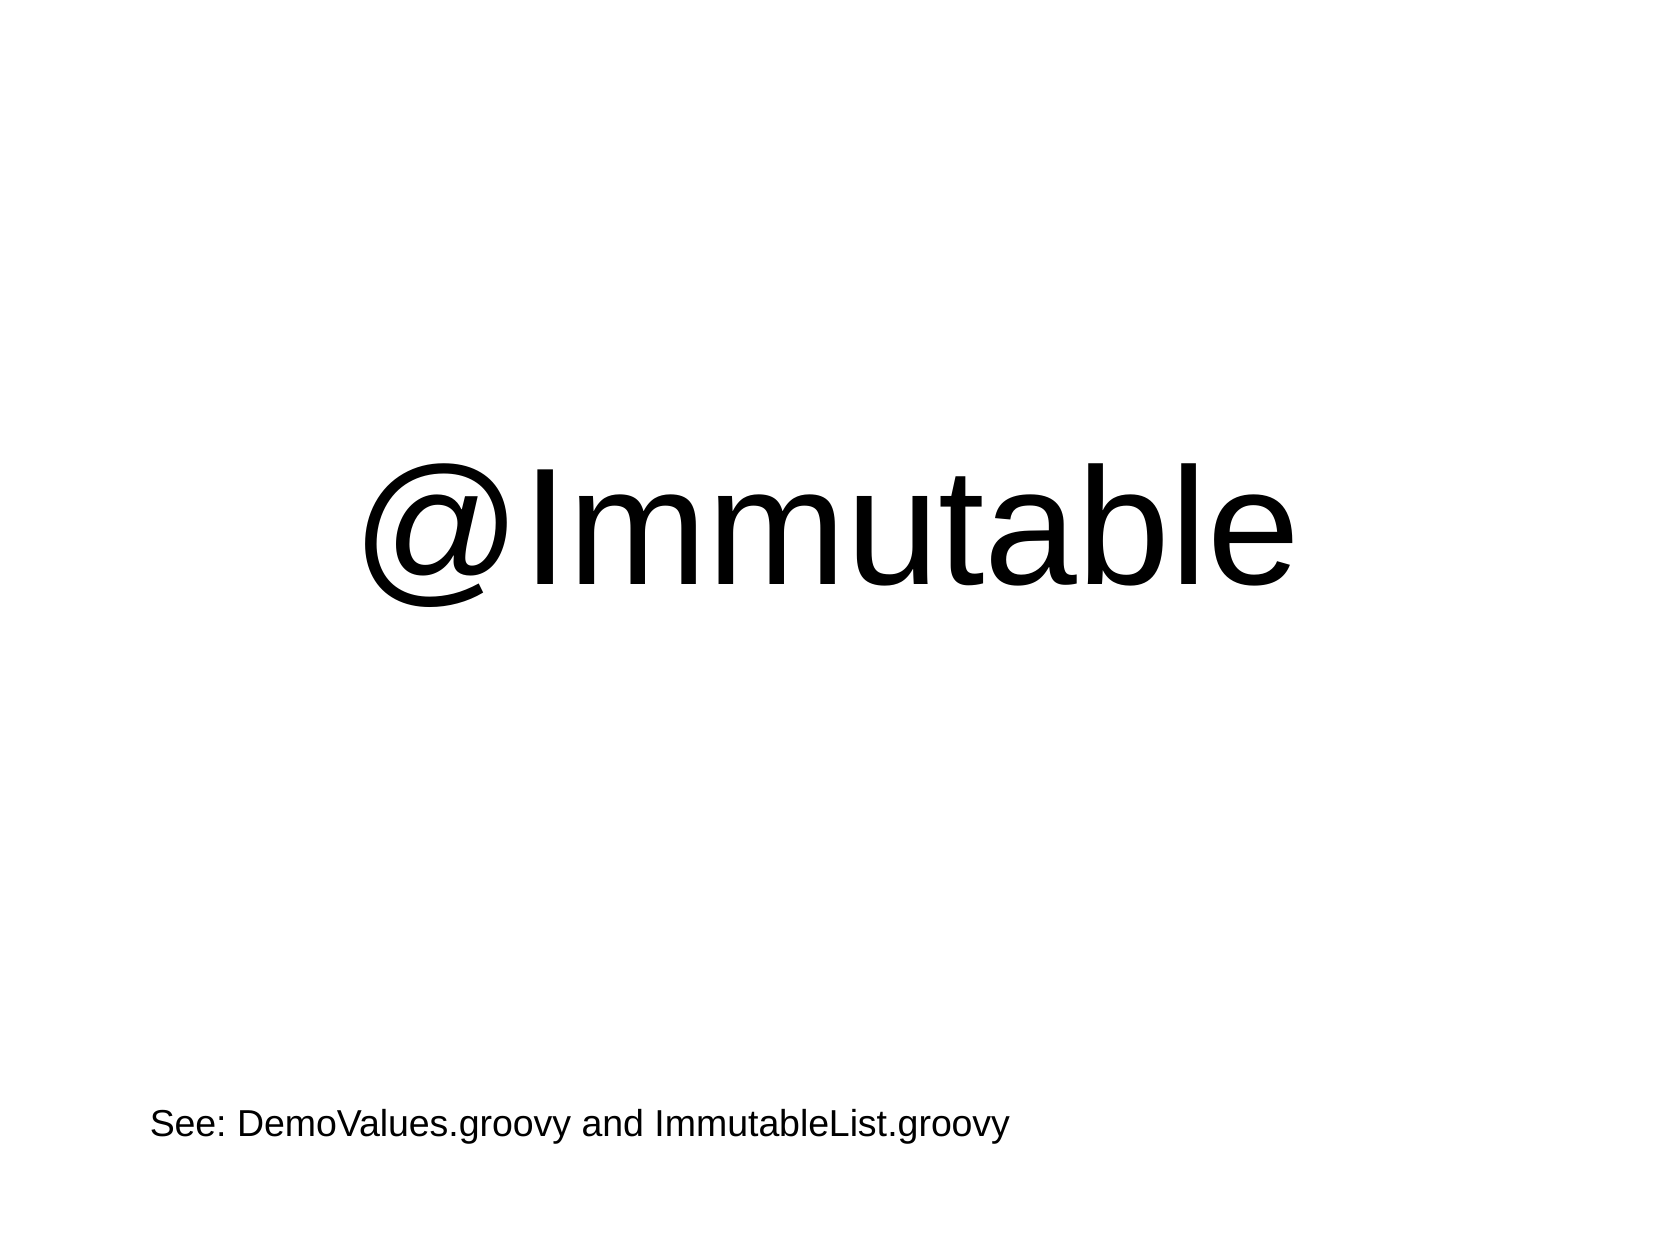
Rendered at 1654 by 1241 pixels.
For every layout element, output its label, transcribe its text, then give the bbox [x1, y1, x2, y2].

text_box @Immutable [144, 426, 1510, 628]
text_box See: DemoValues.groovy and ImmutableList.groovy [135, 1095, 1501, 1152]
